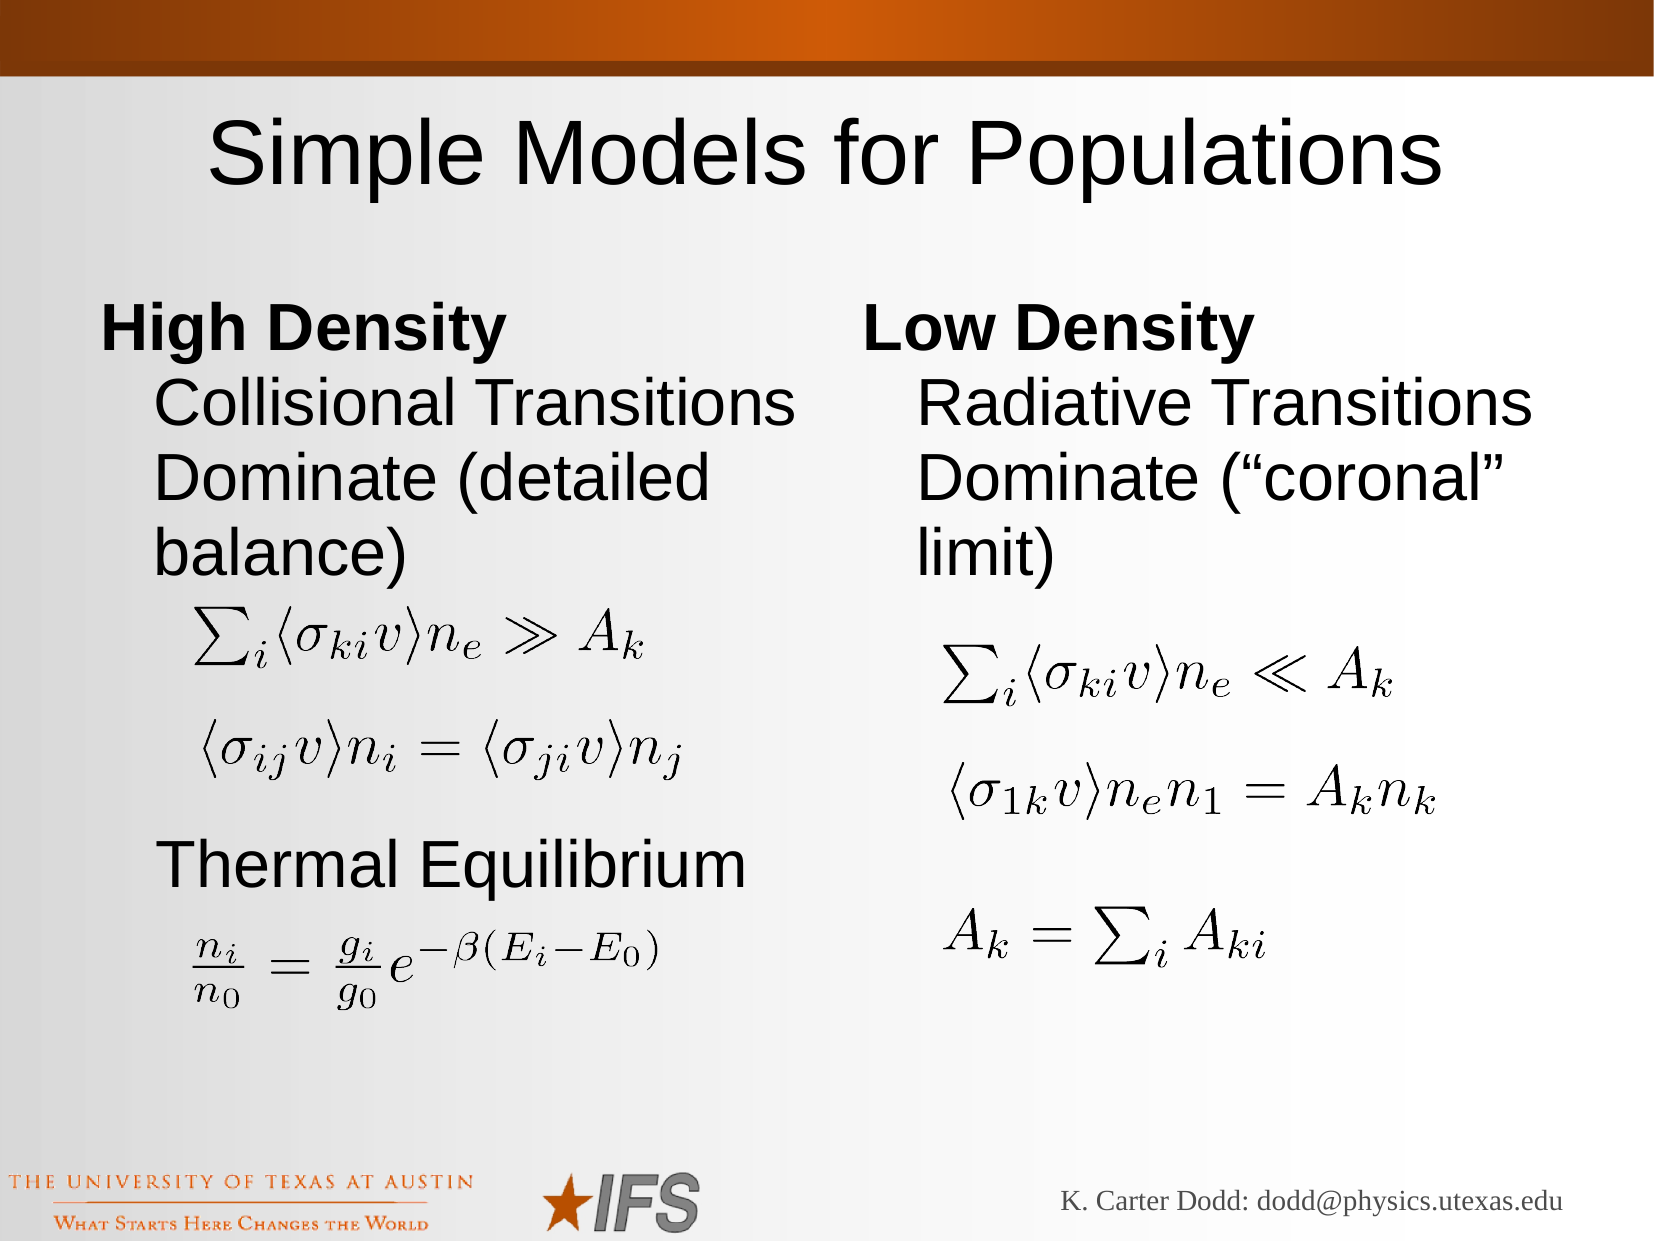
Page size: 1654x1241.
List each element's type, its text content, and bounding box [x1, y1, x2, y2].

title Simple Models for Populations [82, 49, 1571, 257]
list High Density Collisional Transitions Dominate (detailed balance) Thermal Equilibrium [82, 290, 809, 1109]
picture [0, 0, 1654, 1241]
list Low Density Radiative Transitions Dominate (“coronal” limit) [845, 290, 1572, 1109]
